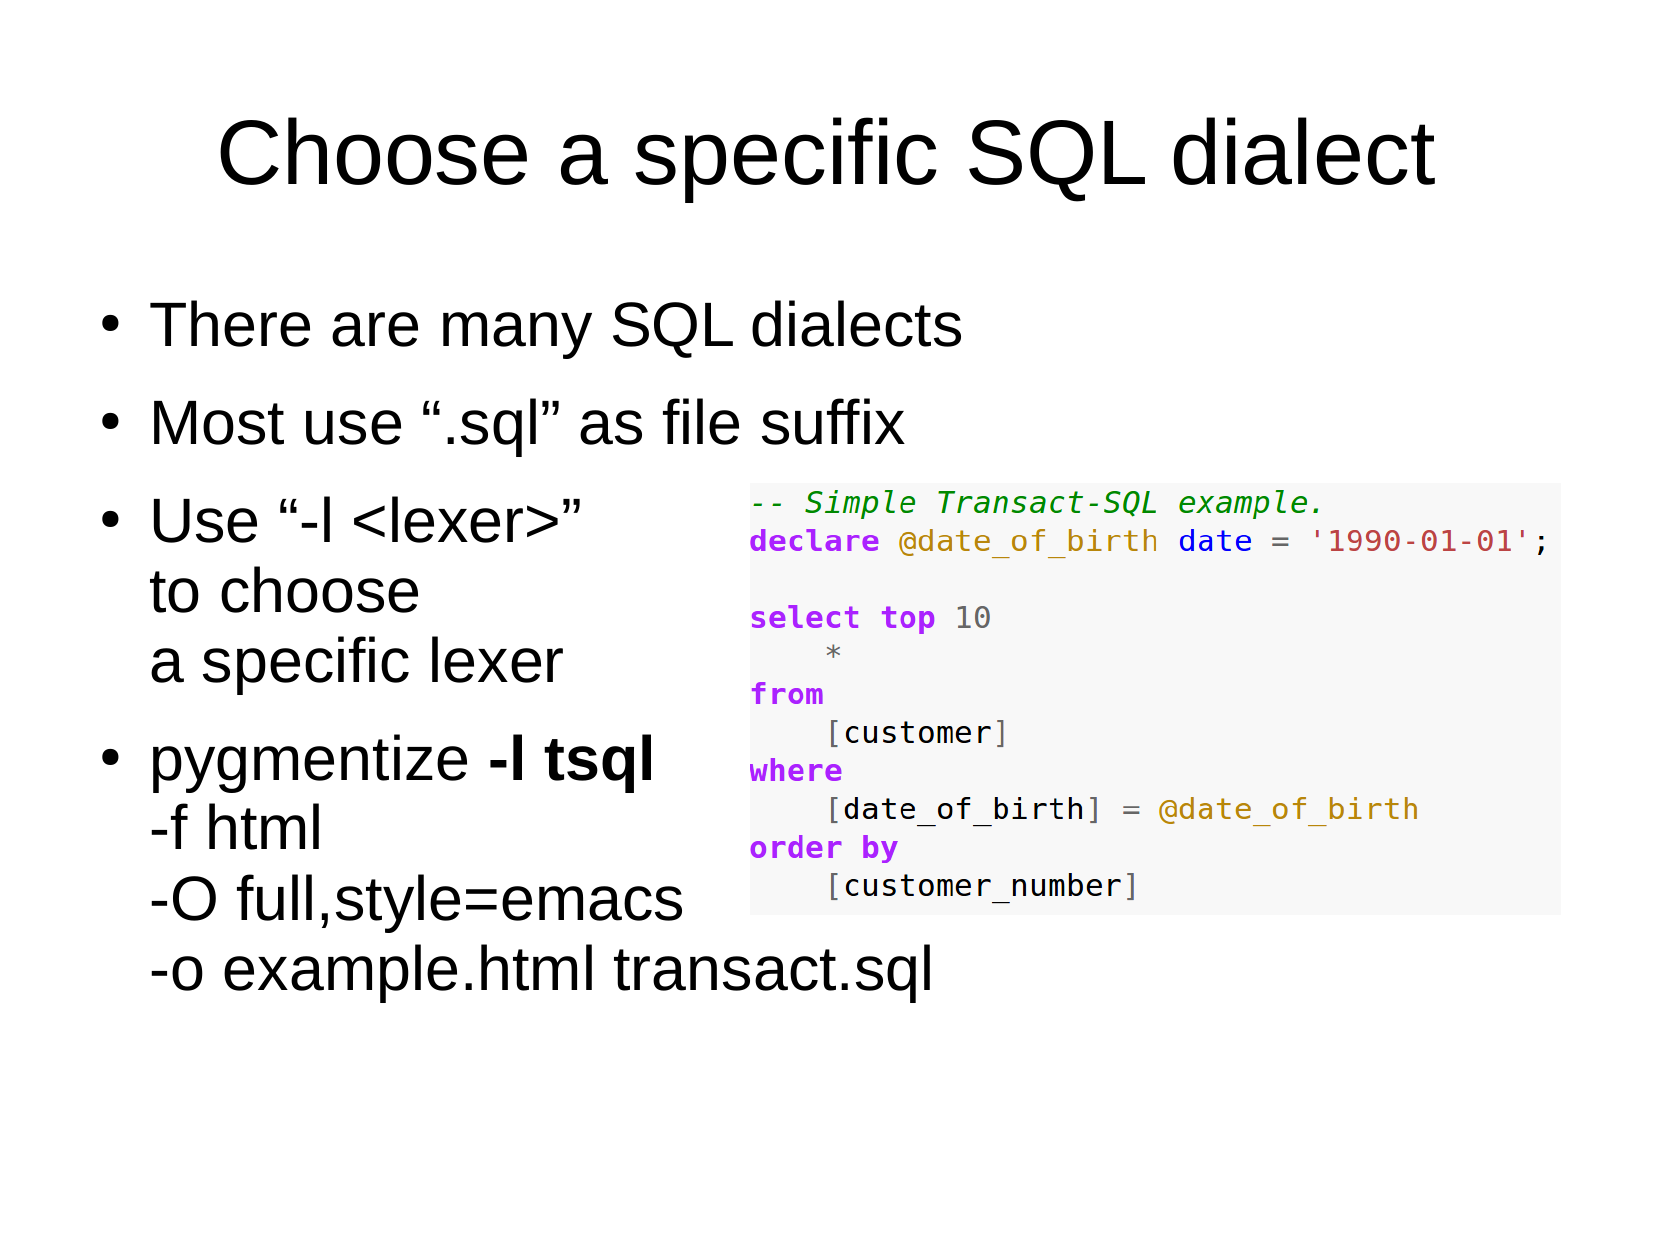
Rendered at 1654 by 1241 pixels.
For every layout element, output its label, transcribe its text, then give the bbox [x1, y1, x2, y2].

list There are many SQL dialects Most use “.sql” as file suffix Use “-l <lexer>” to choose a specific lexer pygmentize -l tsql -f html -O full,style=emacs -o example.html transact.sql [82, 290, 1571, 1010]
picture [750, 483, 1561, 916]
title Choose a specific SQL dialect [82, 49, 1571, 257]
